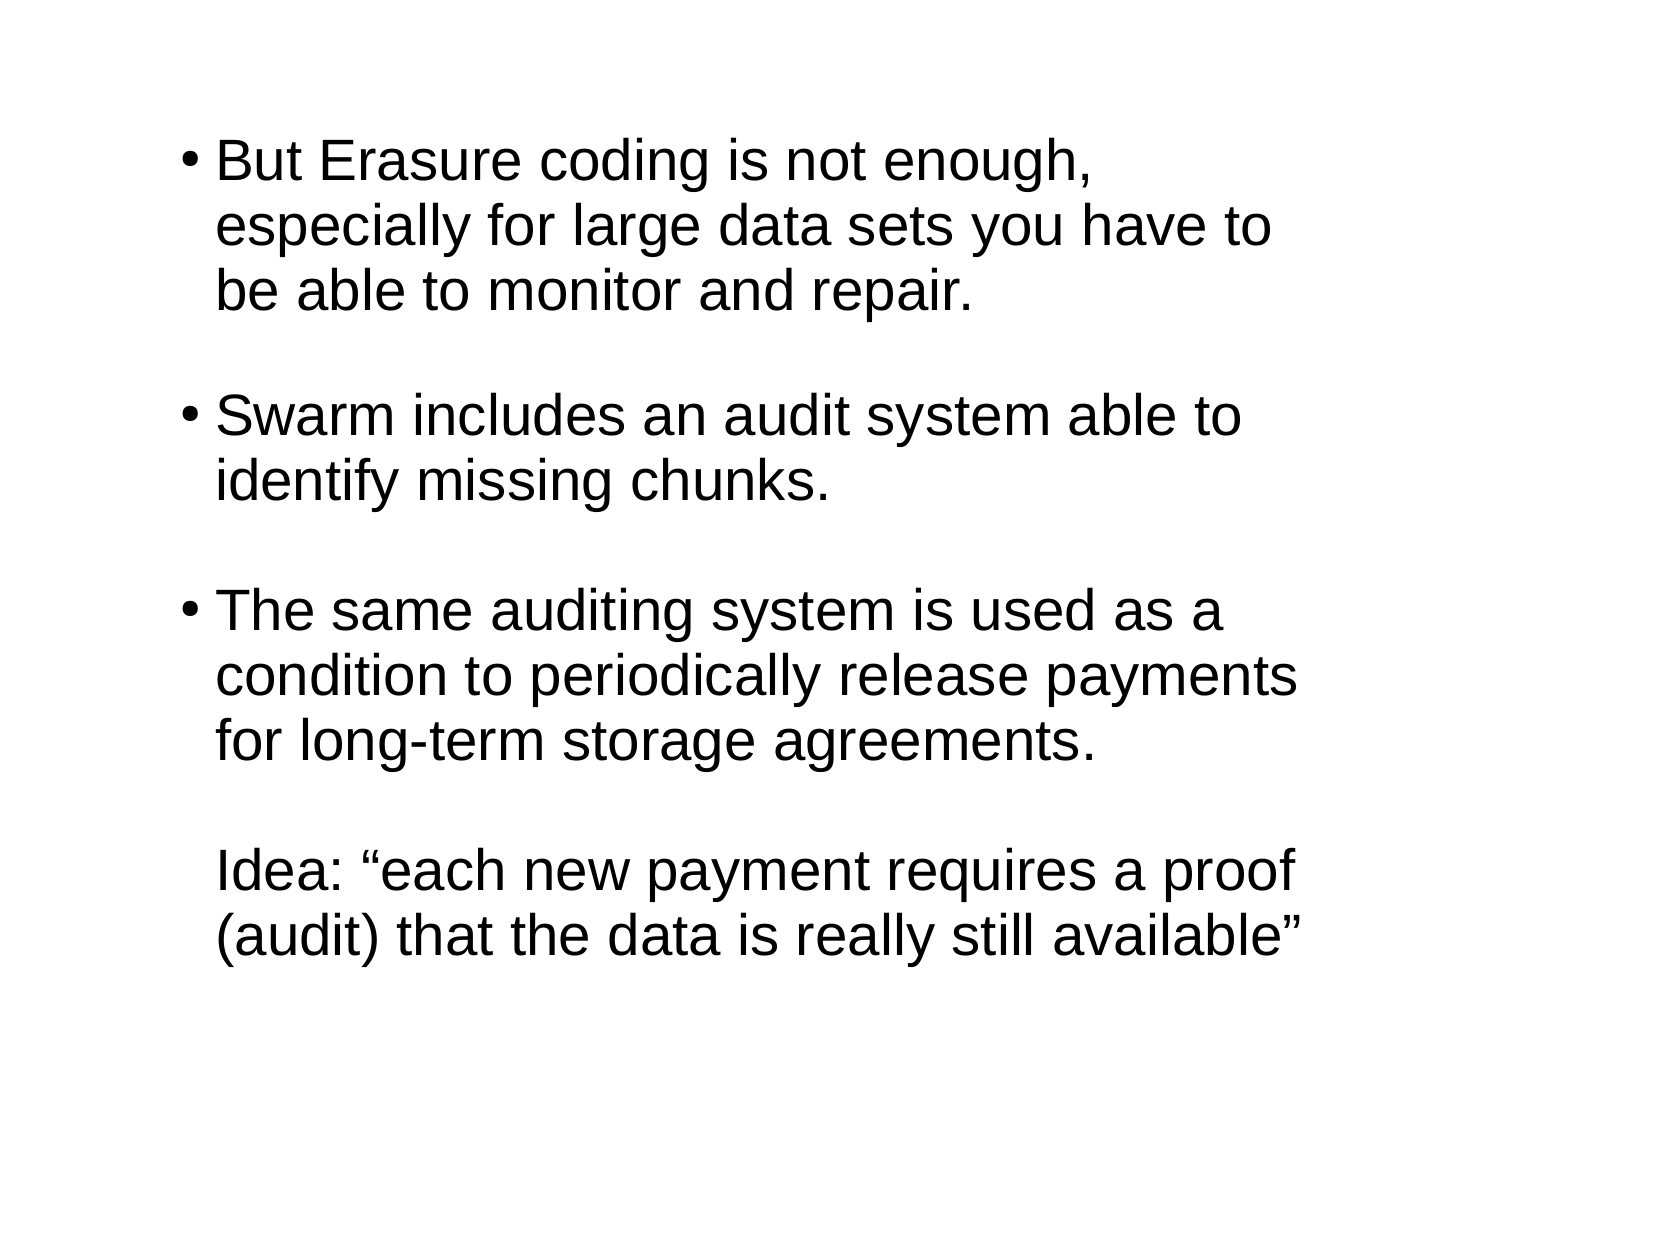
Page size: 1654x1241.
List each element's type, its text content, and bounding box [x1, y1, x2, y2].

text_box But Erasure coding is not enough, especially for large data sets you have to be able to monitor and repair. Swarm includes an audit system able to identify missing chunks. The same auditing system is used as a condition to periodically release payments for long-term storage agreements. Idea: “each new payment requires a proof (audit) that the data is really still available” [165, 120, 1321, 976]
